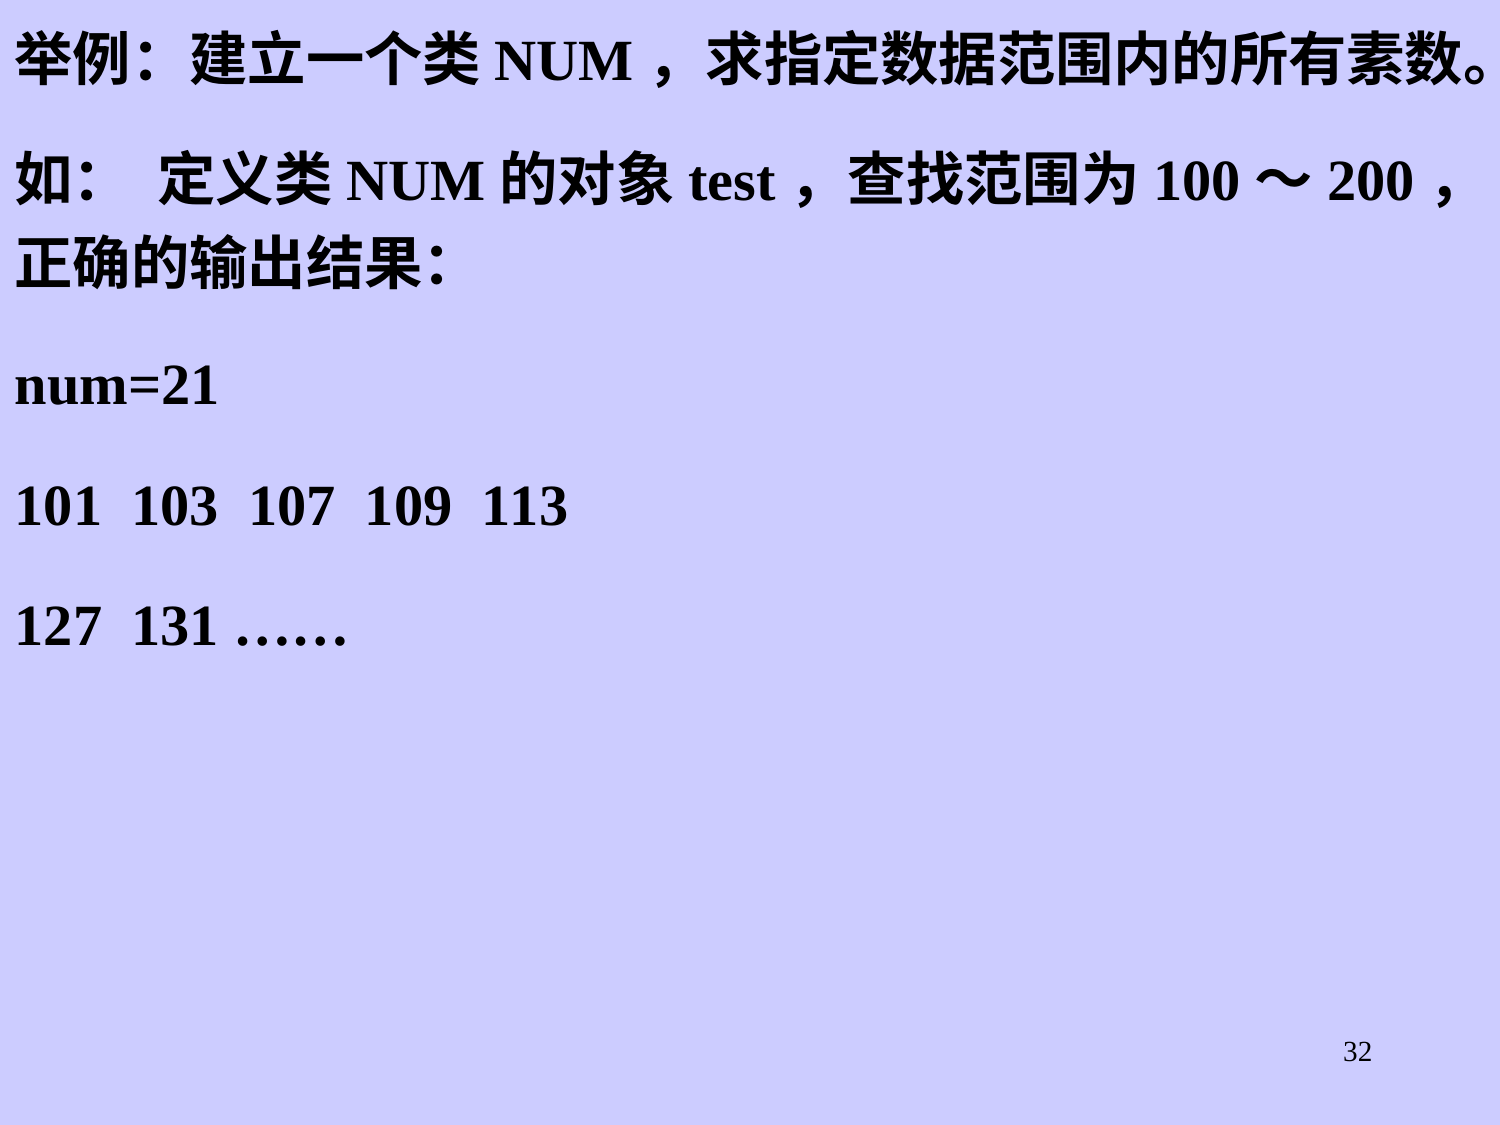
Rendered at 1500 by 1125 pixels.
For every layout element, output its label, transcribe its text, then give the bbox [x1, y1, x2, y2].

text_box <编号> [1074, 1025, 1388, 1101]
text_box 举例：建立一个类NUM，求指定数据范围内的所有素数。 如： 定义类NUM的对象test，查找范围为100～200，正确的输出结果： num=21 101 103 107 109 113 127 131 …… [0, 0, 1500, 666]
